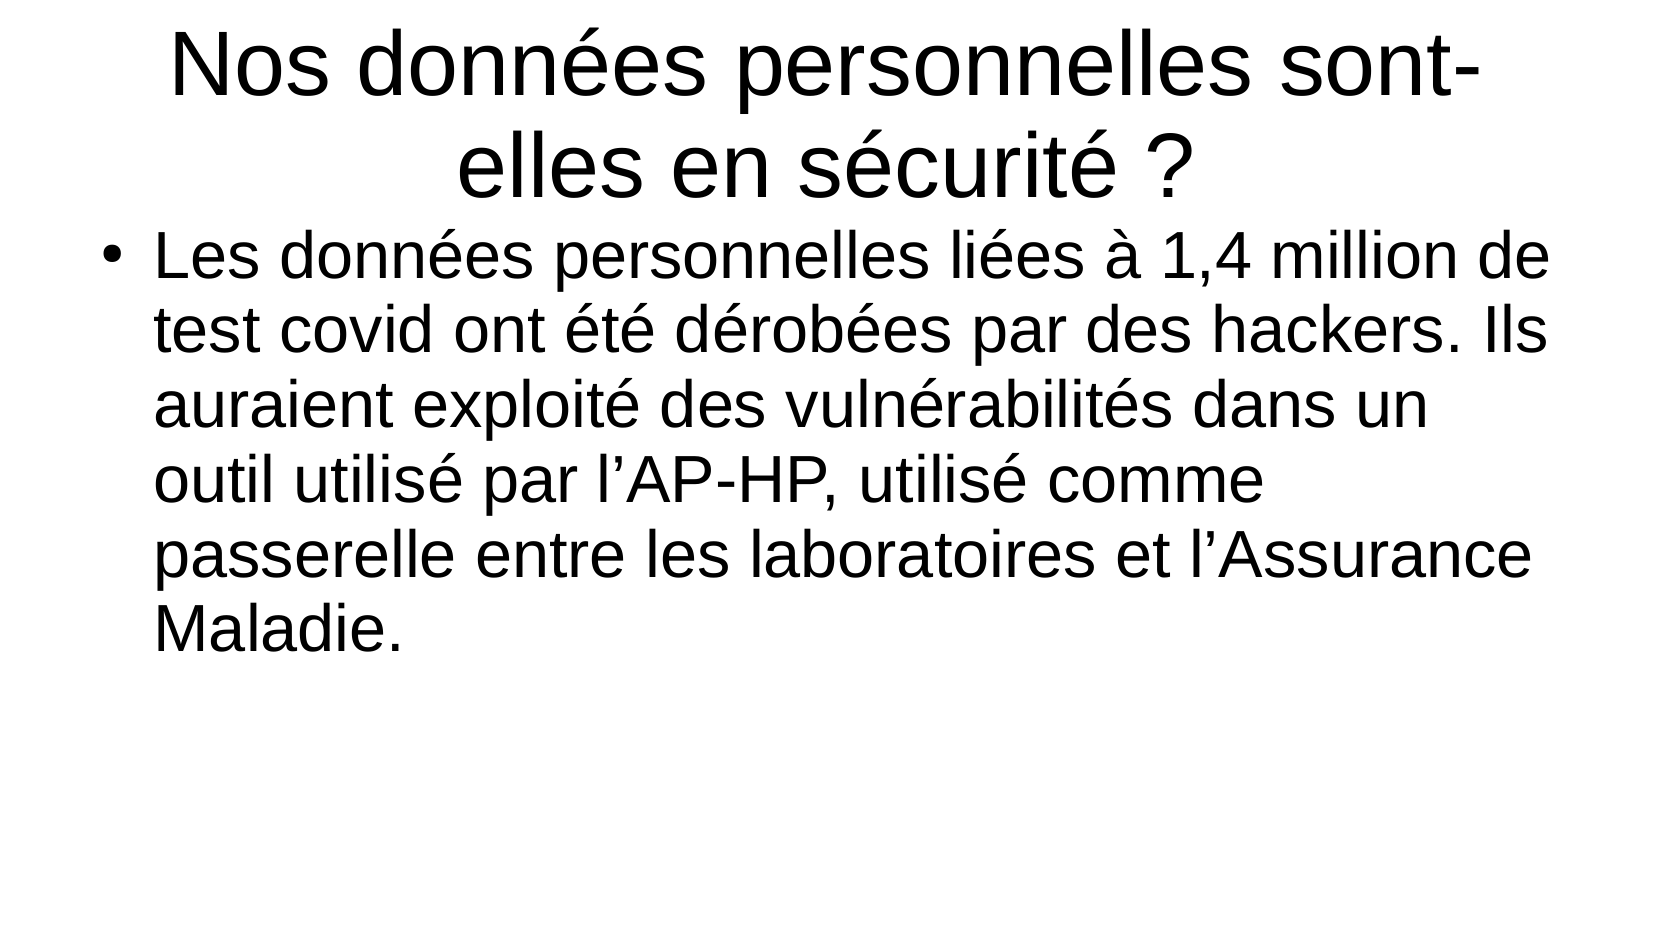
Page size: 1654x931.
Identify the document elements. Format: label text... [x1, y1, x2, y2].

list Les données personnelles liées à 1,4 million de test covid ont été dérobées par des hackers. Ils auraient exploité des vulnérabilités dans un outil utilisé par l’AP-HP, utilisé comme passerelle entre les laboratoires et l’Assurance Maladie. [82, 217, 1571, 758]
title Nos données personnelles sont-elles en sécurité ? [82, 12, 1571, 217]
